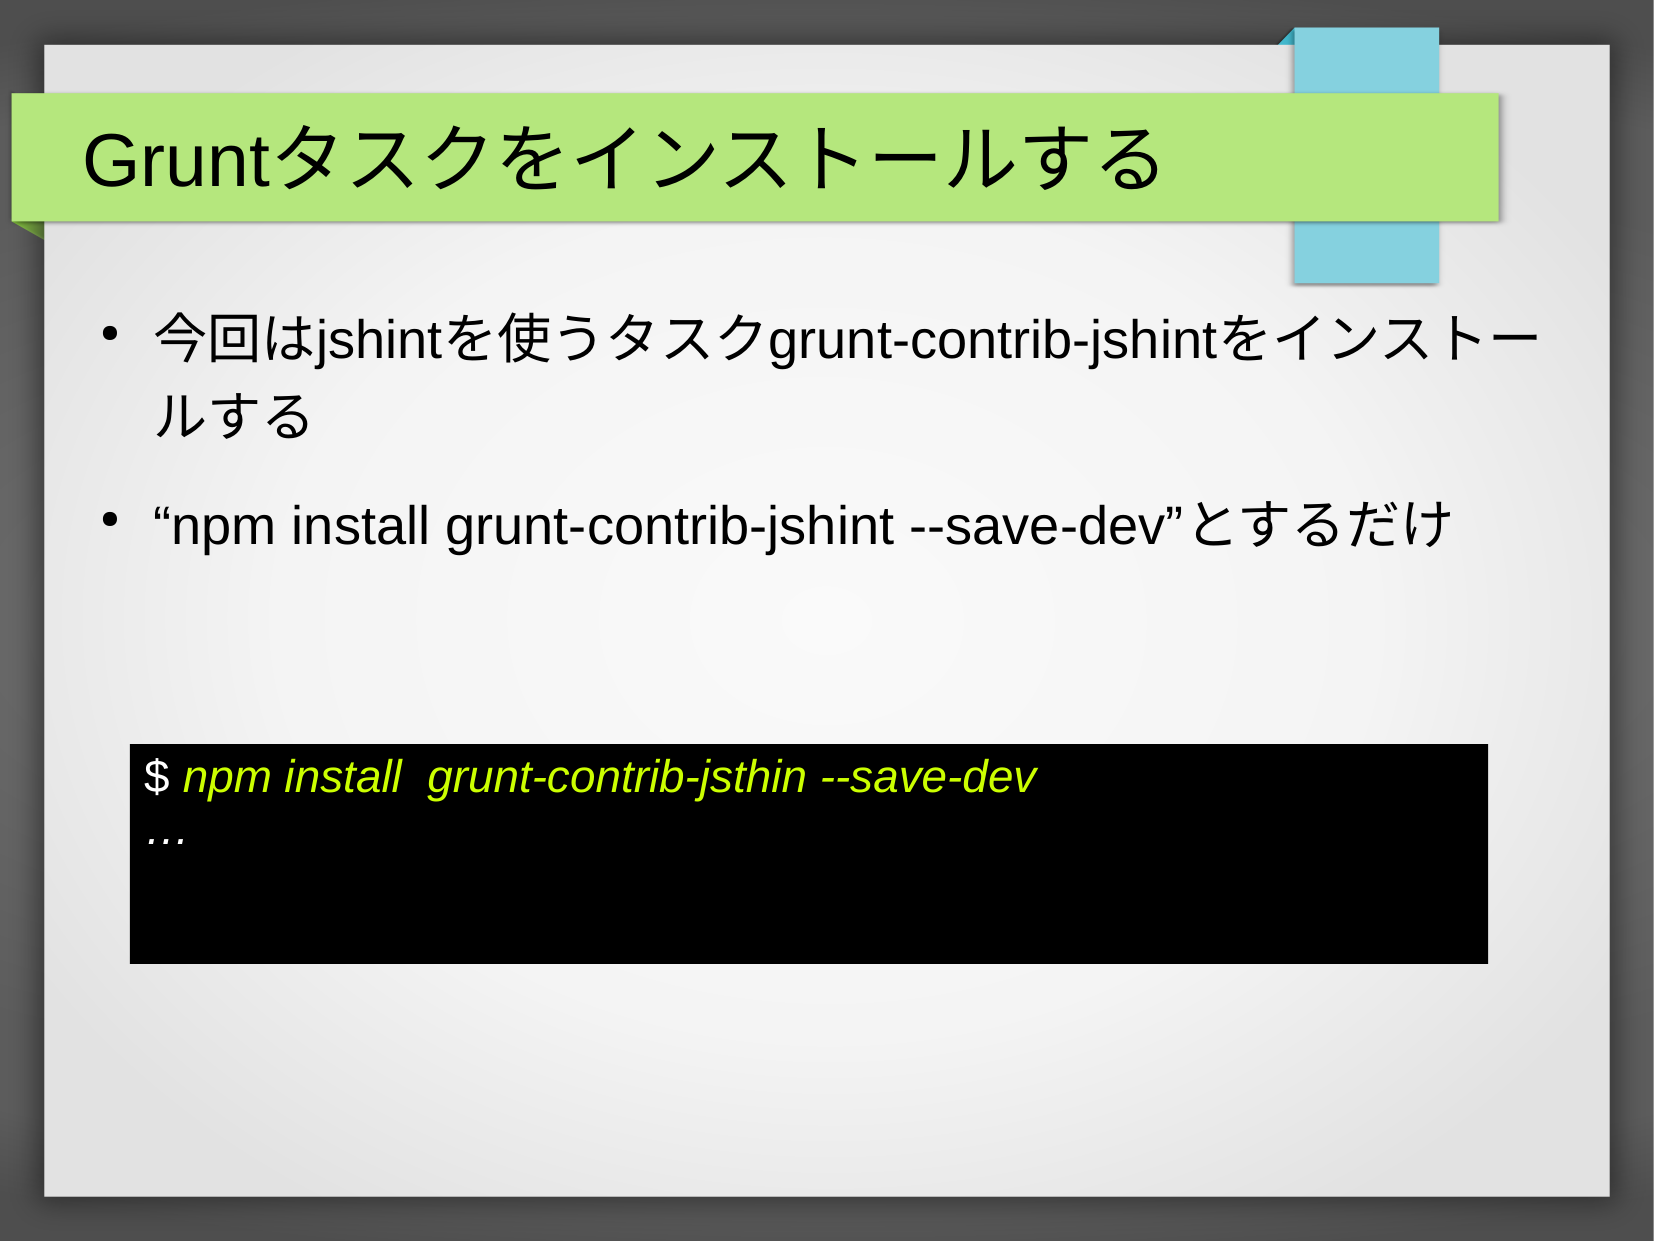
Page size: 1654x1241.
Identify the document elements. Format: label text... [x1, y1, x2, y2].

picture [0, 0, 1654, 1241]
list 今回はjshintを使うタスクgrunt-contrib-jshintをインストールする “npm install grunt-contrib-jshint --save-dev”とするだけ [82, 295, 1571, 1015]
text_box $ npm install grunt-contrib-jsthin --save-dev … [129, 744, 1489, 964]
title Gruntタスクをインストールする [82, 94, 1264, 213]
